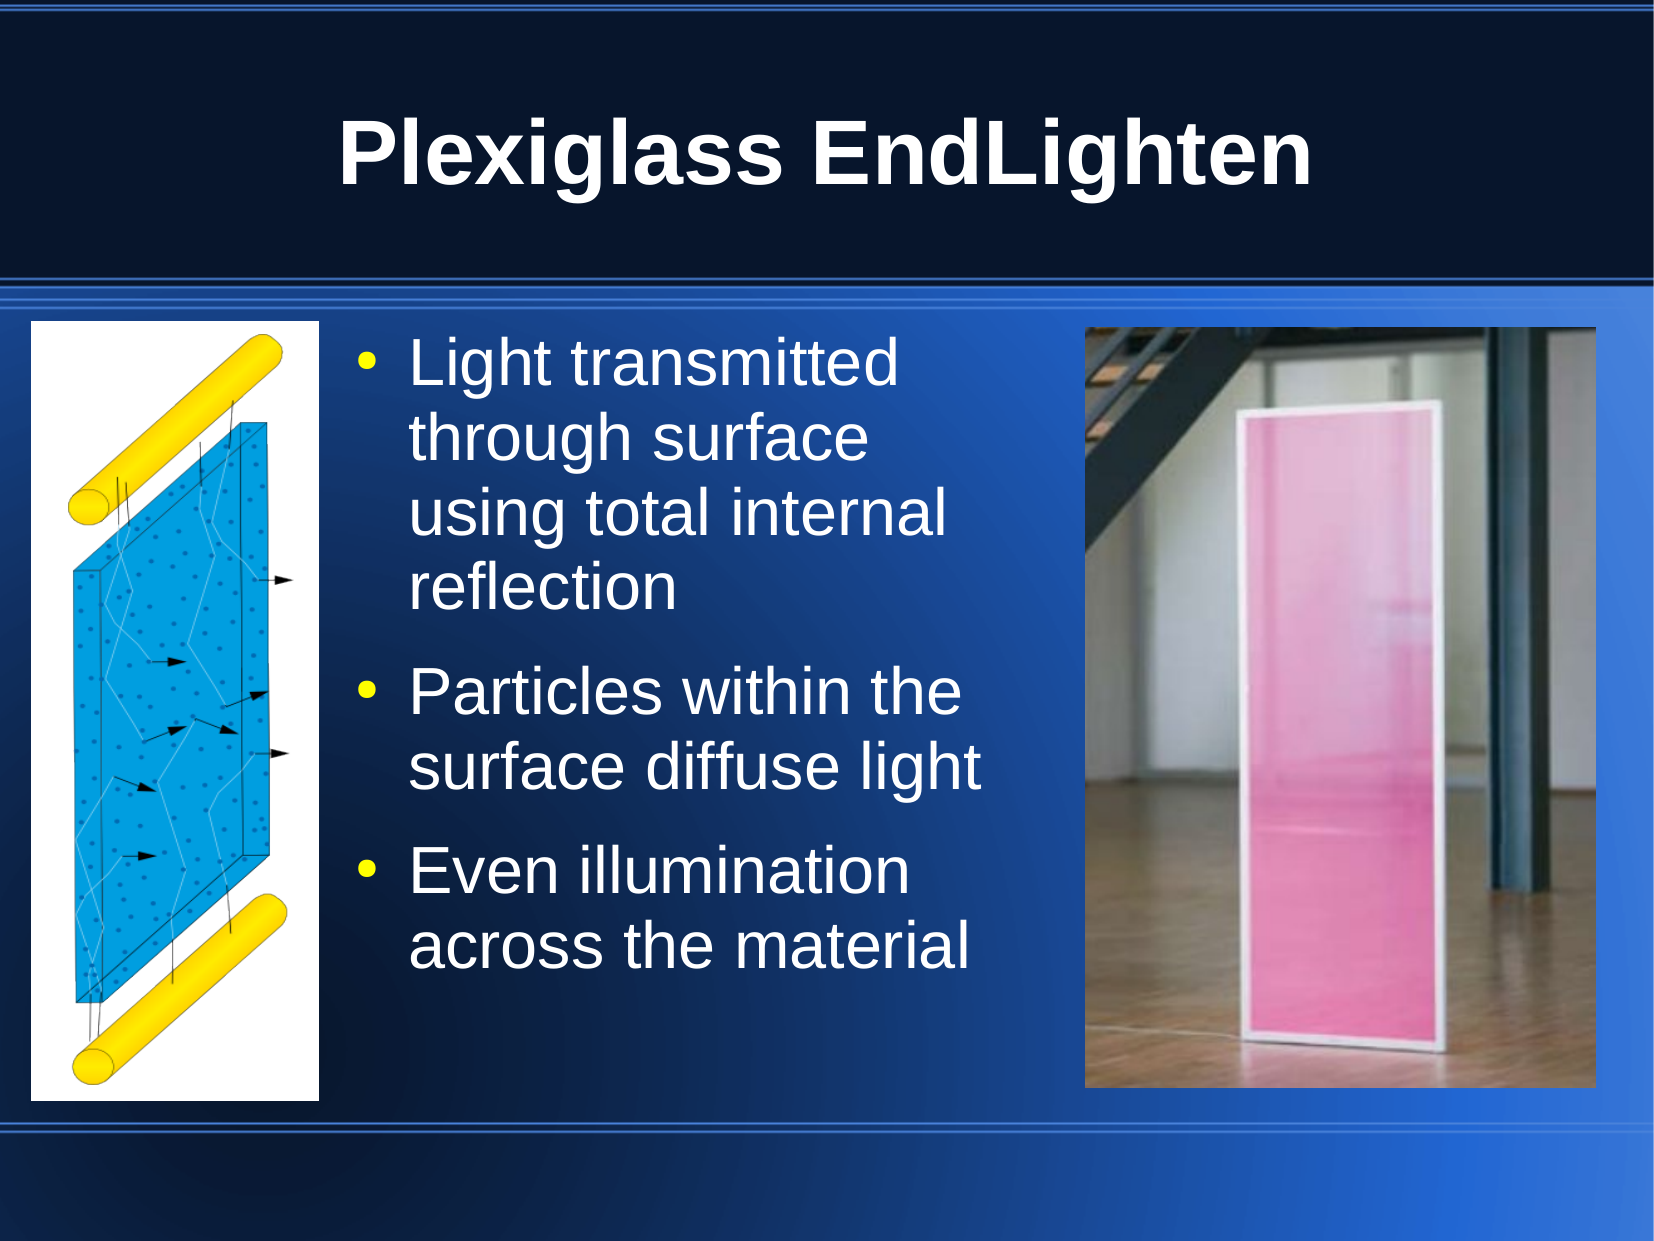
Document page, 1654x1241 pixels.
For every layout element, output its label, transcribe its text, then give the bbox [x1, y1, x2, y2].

text_box [31, 321, 319, 1101]
list Light transmitted through surface using total internal reflection Particles within the surface diffuse light Even illumination across the material [337, 325, 1013, 1013]
picture [0, 0, 1654, 1241]
title Plexiglass EndLighten [82, 56, 1571, 250]
